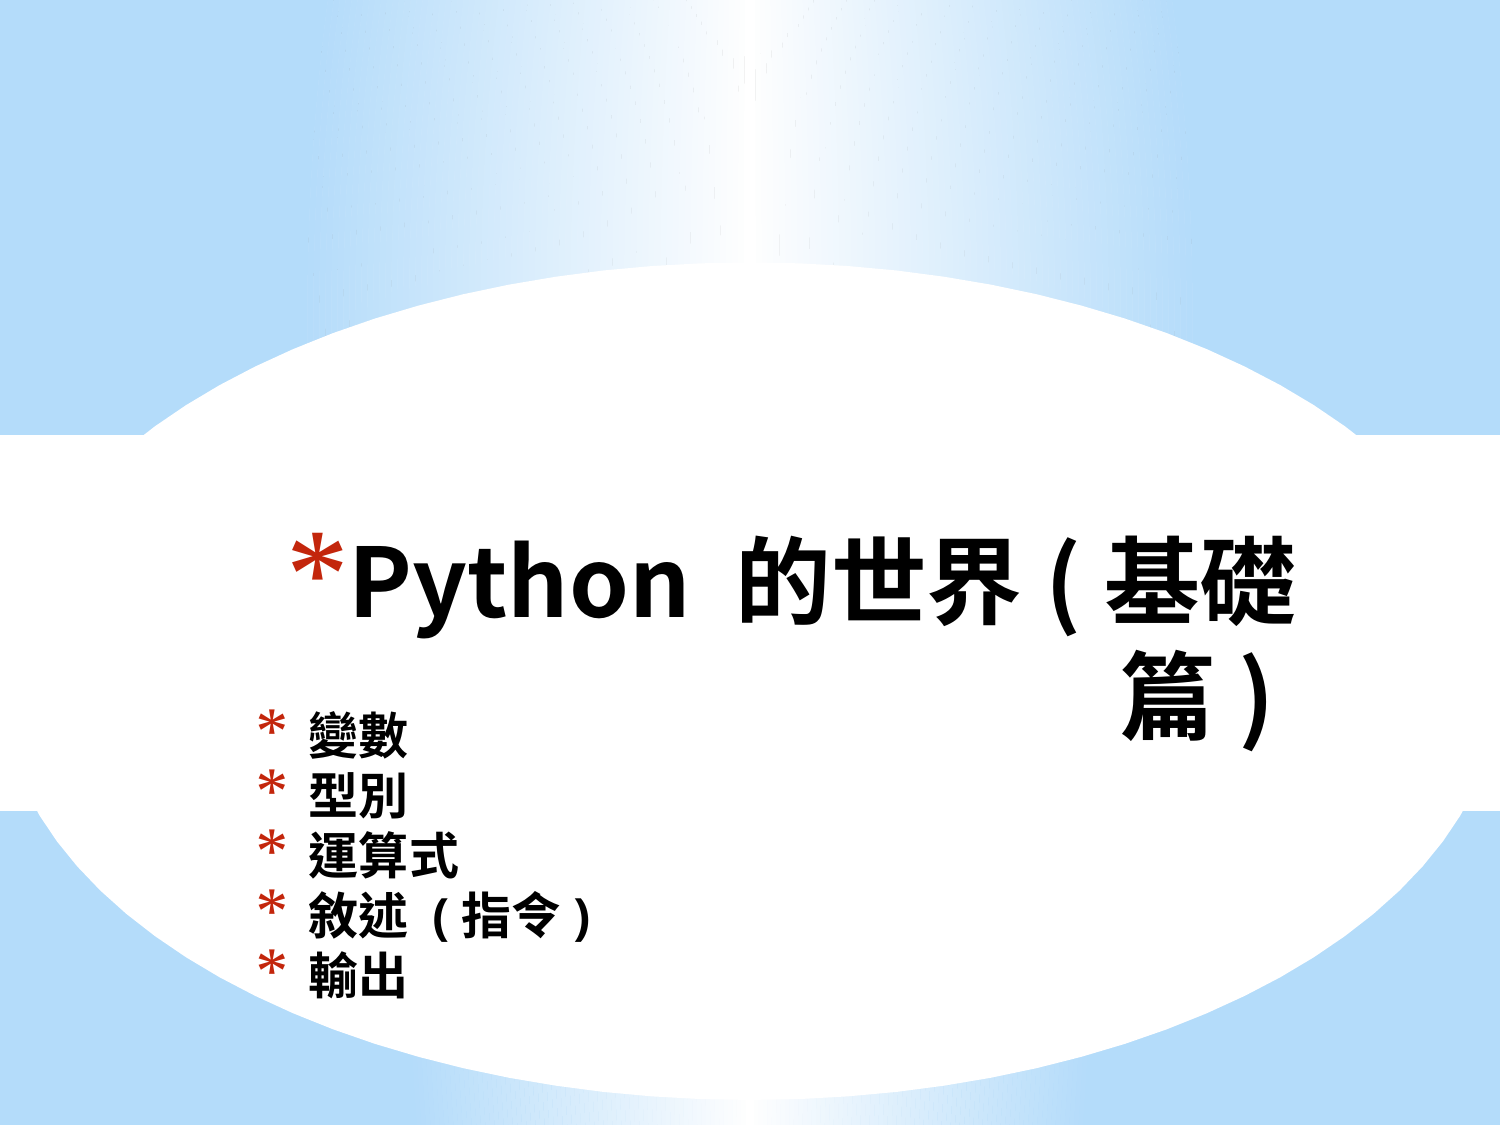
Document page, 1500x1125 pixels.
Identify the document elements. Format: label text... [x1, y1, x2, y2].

title Python 的世界(基礎篇) [134, 513, 1312, 808]
subtitle 變數 型別 運算式 敘述 (指令) 輸出 [241, 808, 1167, 974]
